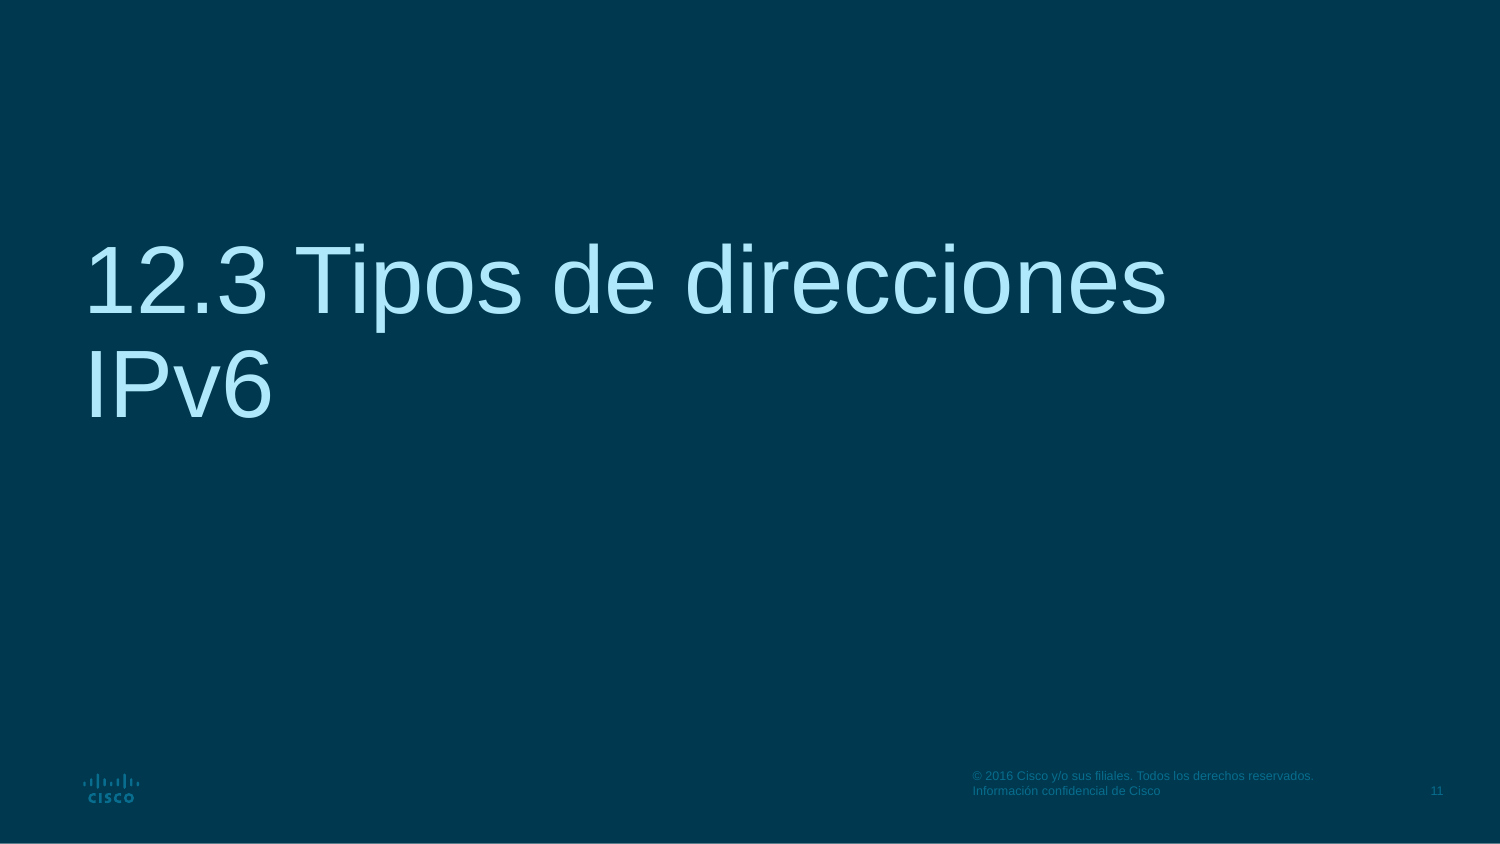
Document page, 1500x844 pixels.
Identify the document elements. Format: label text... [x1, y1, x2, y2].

title 12.3 Tipos de direcciones IPv6 [68, 293, 1356, 446]
